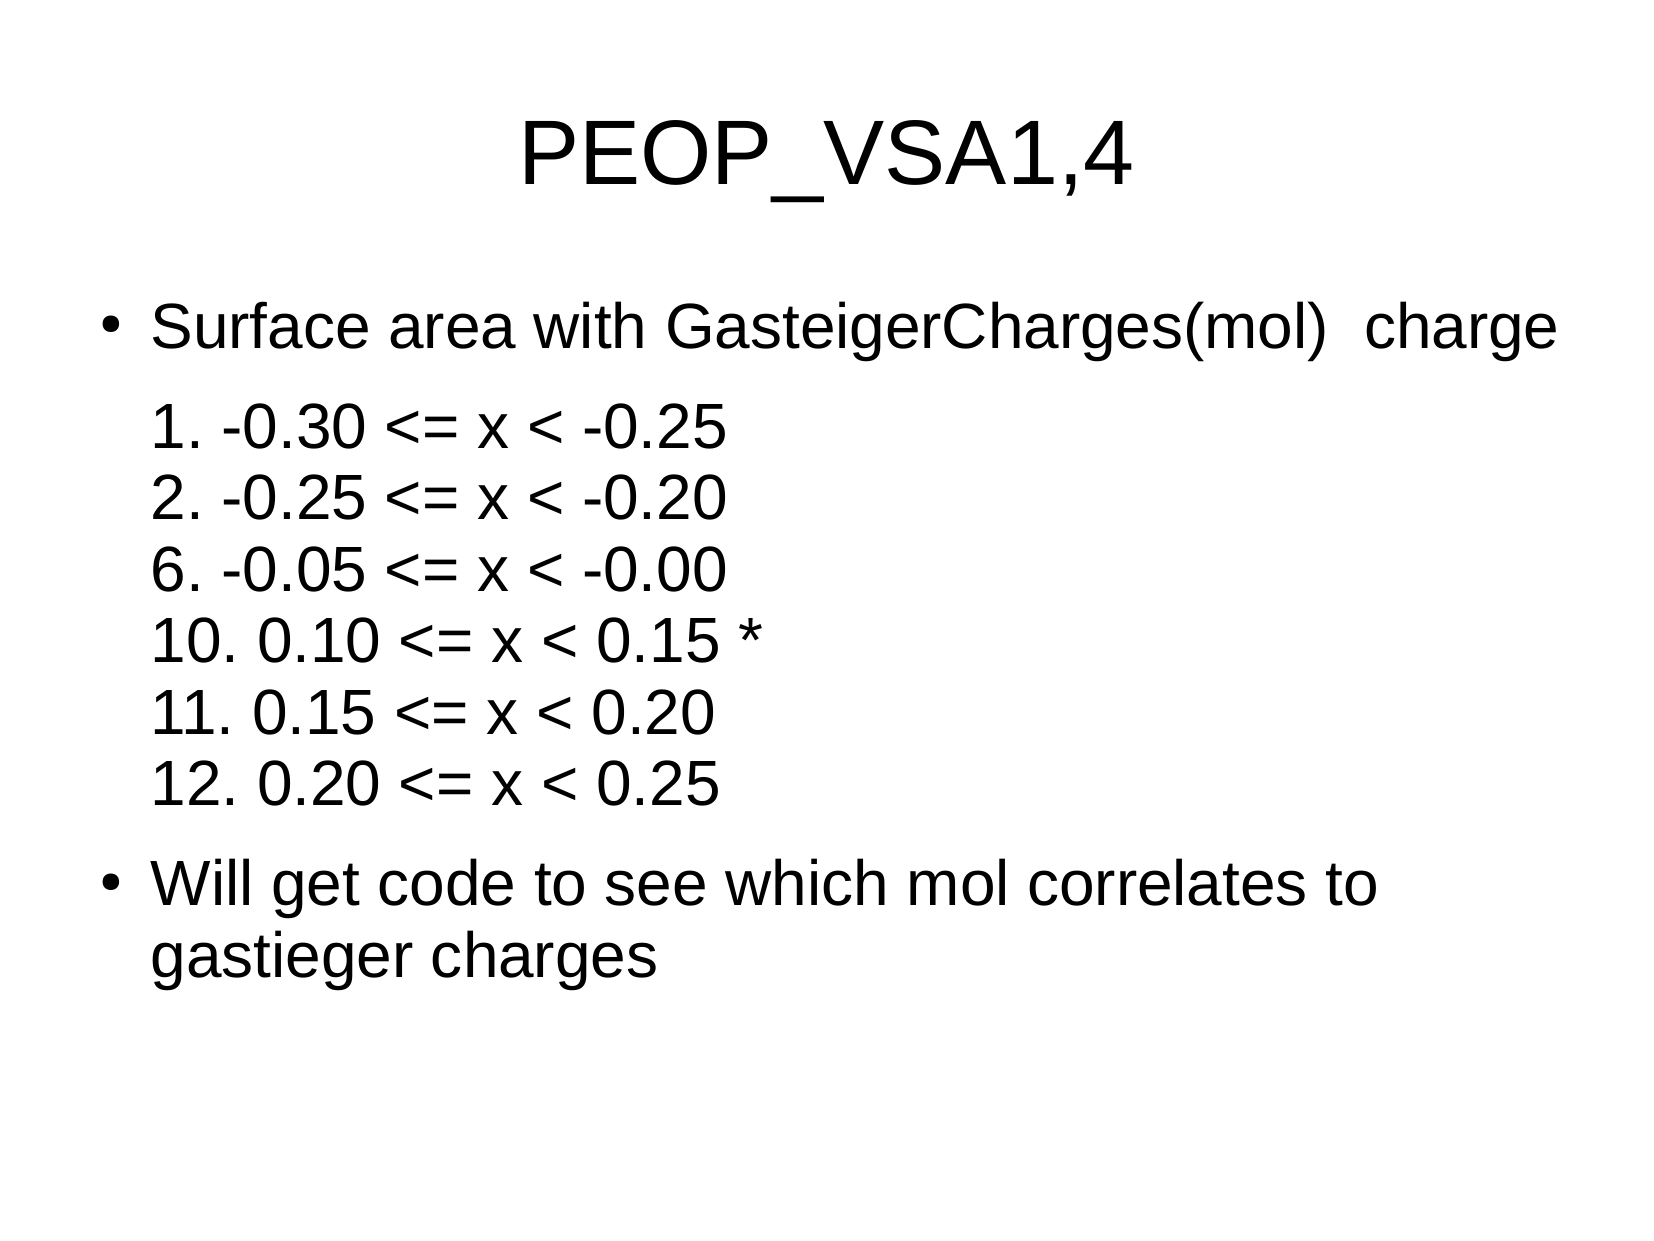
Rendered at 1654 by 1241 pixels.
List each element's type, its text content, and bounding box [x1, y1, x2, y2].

list Surface area with GasteigerCharges(mol) charge 1. -0.30 <= x < -0.25 2. -0.25 <= x < -0.20 6. -0.05 <= x < -0.00 10. 0.10 <= x < 0.15 * 11. 0.15 <= x < 0.20 12. 0.20 <= x < 0.25 Will get code to see which mol correlates to gastieger charges [82, 290, 1571, 1010]
title PEOP_VSA1,4 [82, 49, 1571, 257]
